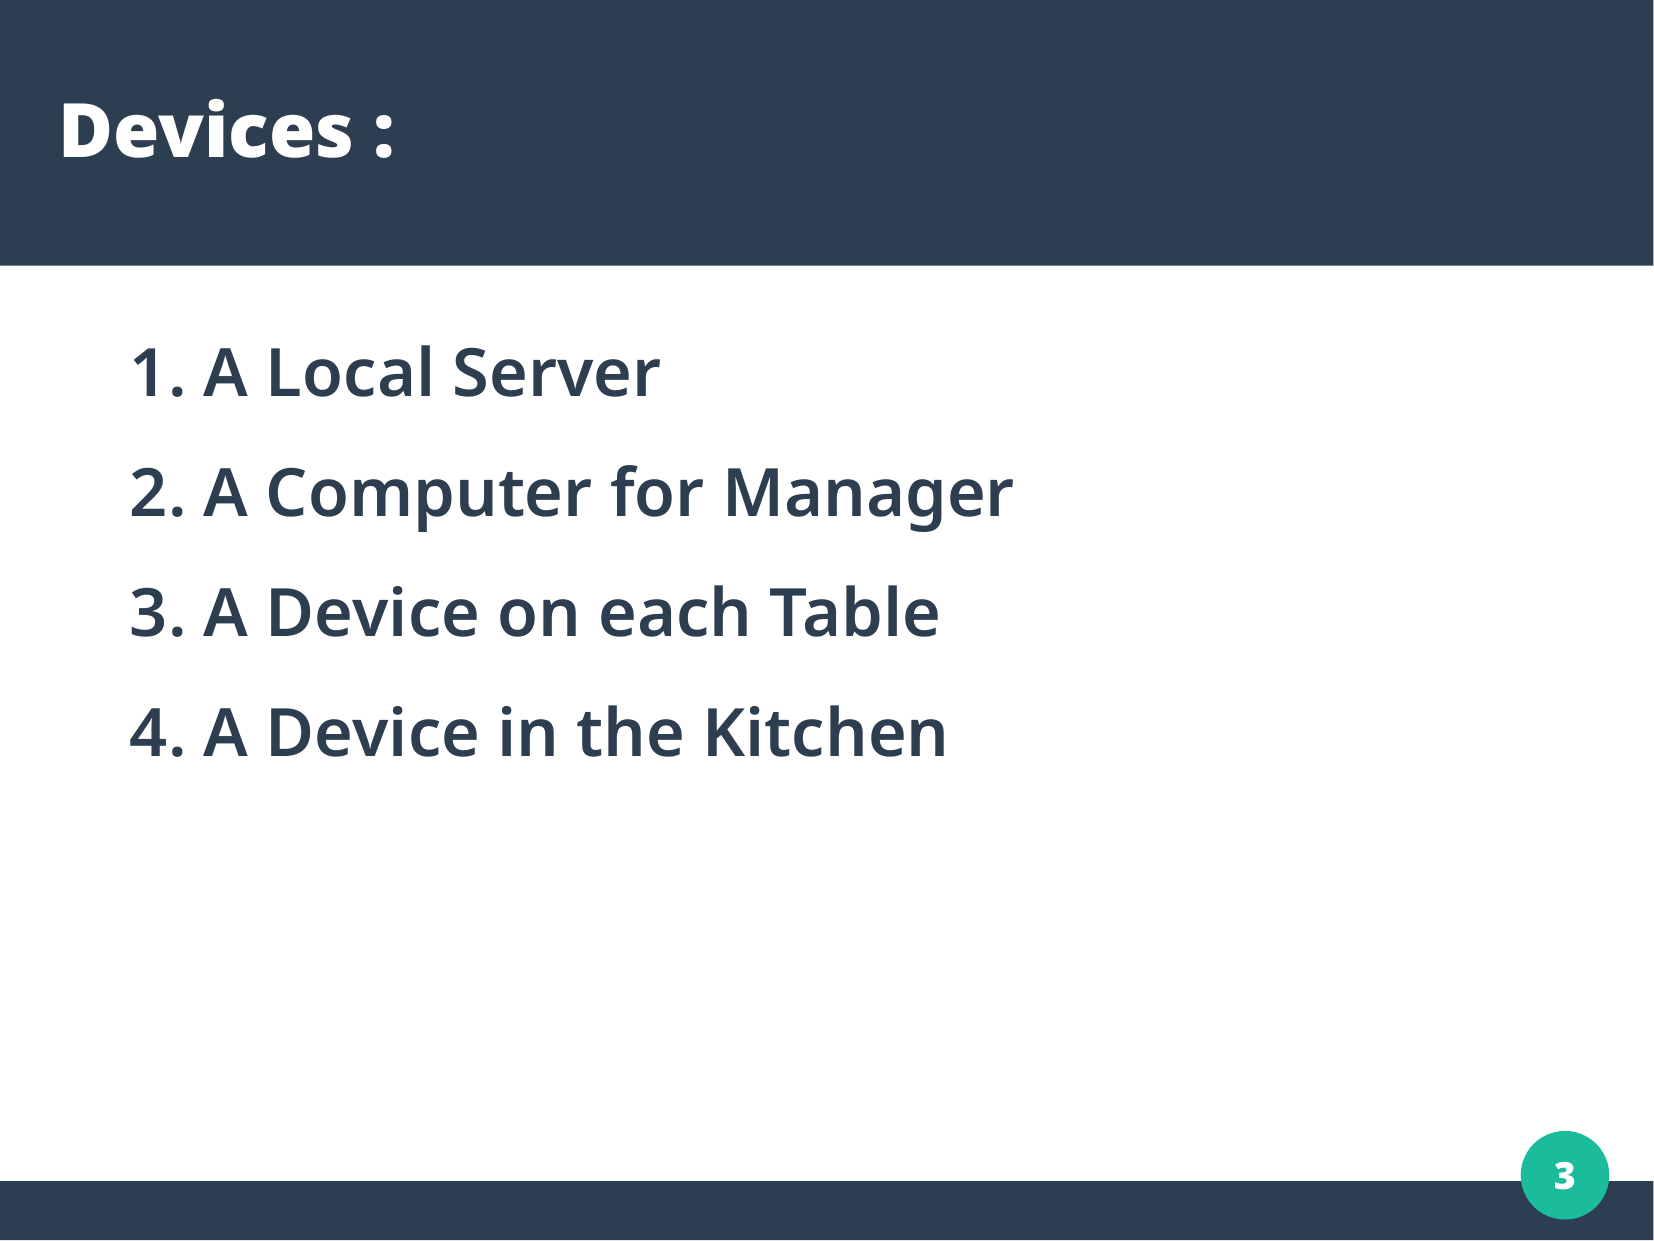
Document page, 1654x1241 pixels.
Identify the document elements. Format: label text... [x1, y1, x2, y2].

title Devices : [59, 49, 1595, 207]
list 1. A Local Server 2. A Computer for Manager 3. A Device on each Table 4. A Device in the Kitchen [59, 324, 1595, 1152]
